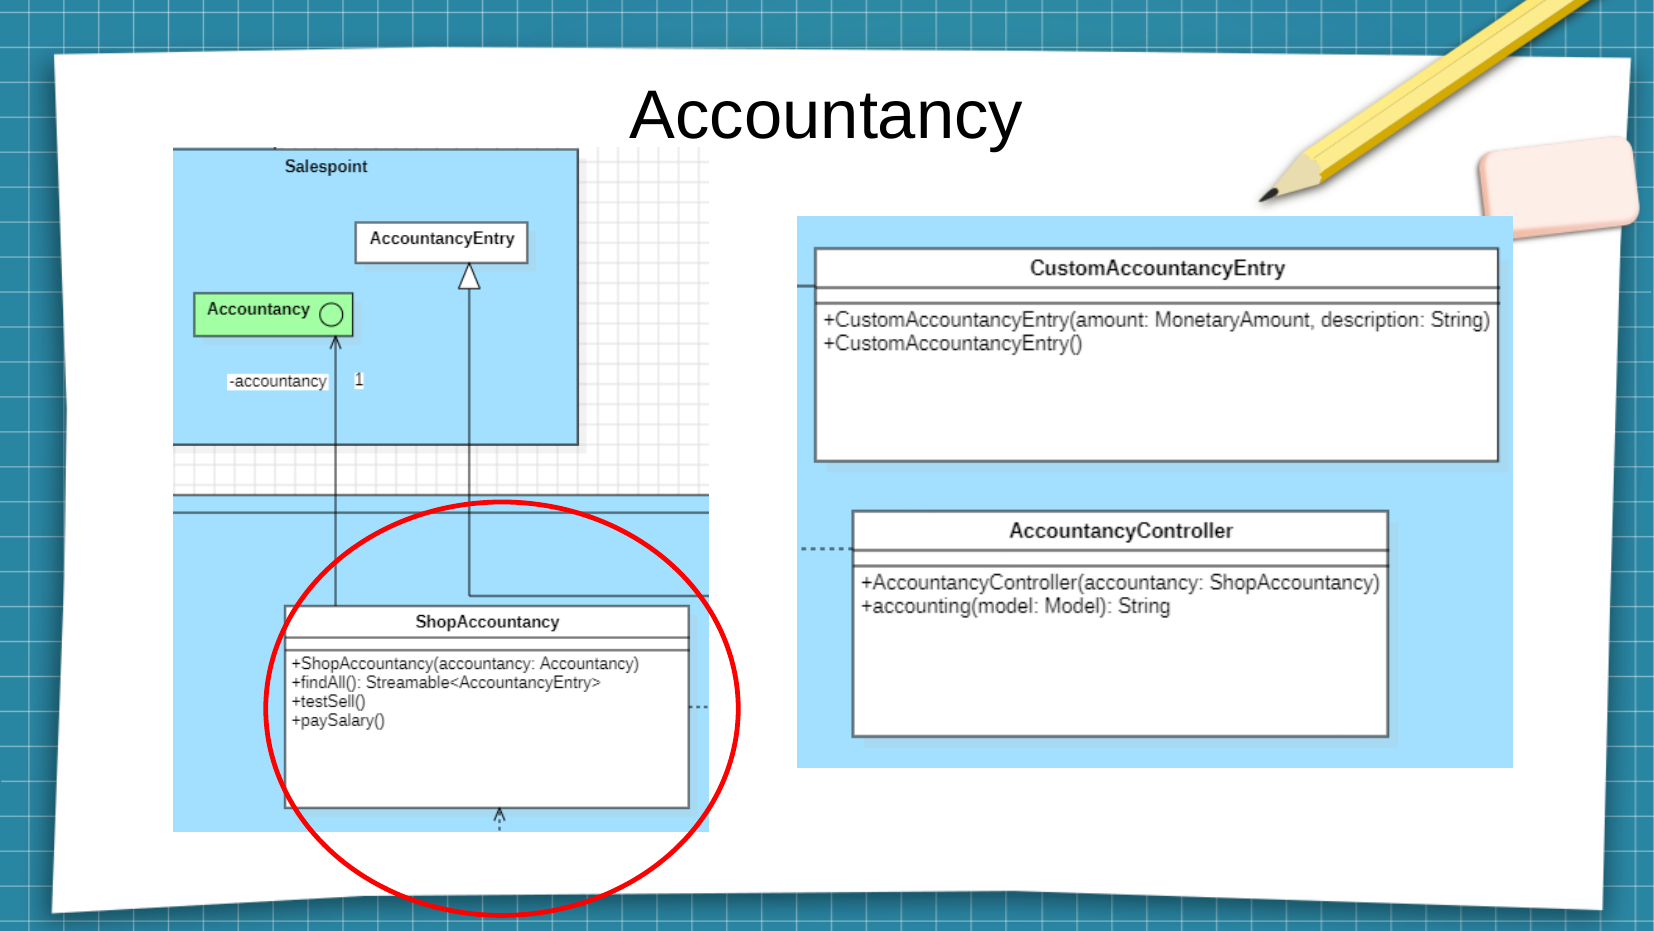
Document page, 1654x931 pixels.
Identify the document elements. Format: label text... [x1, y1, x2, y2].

text_box [265, 501, 739, 916]
title Accountancy [82, 37, 1571, 193]
picture [0, 0, 1654, 931]
